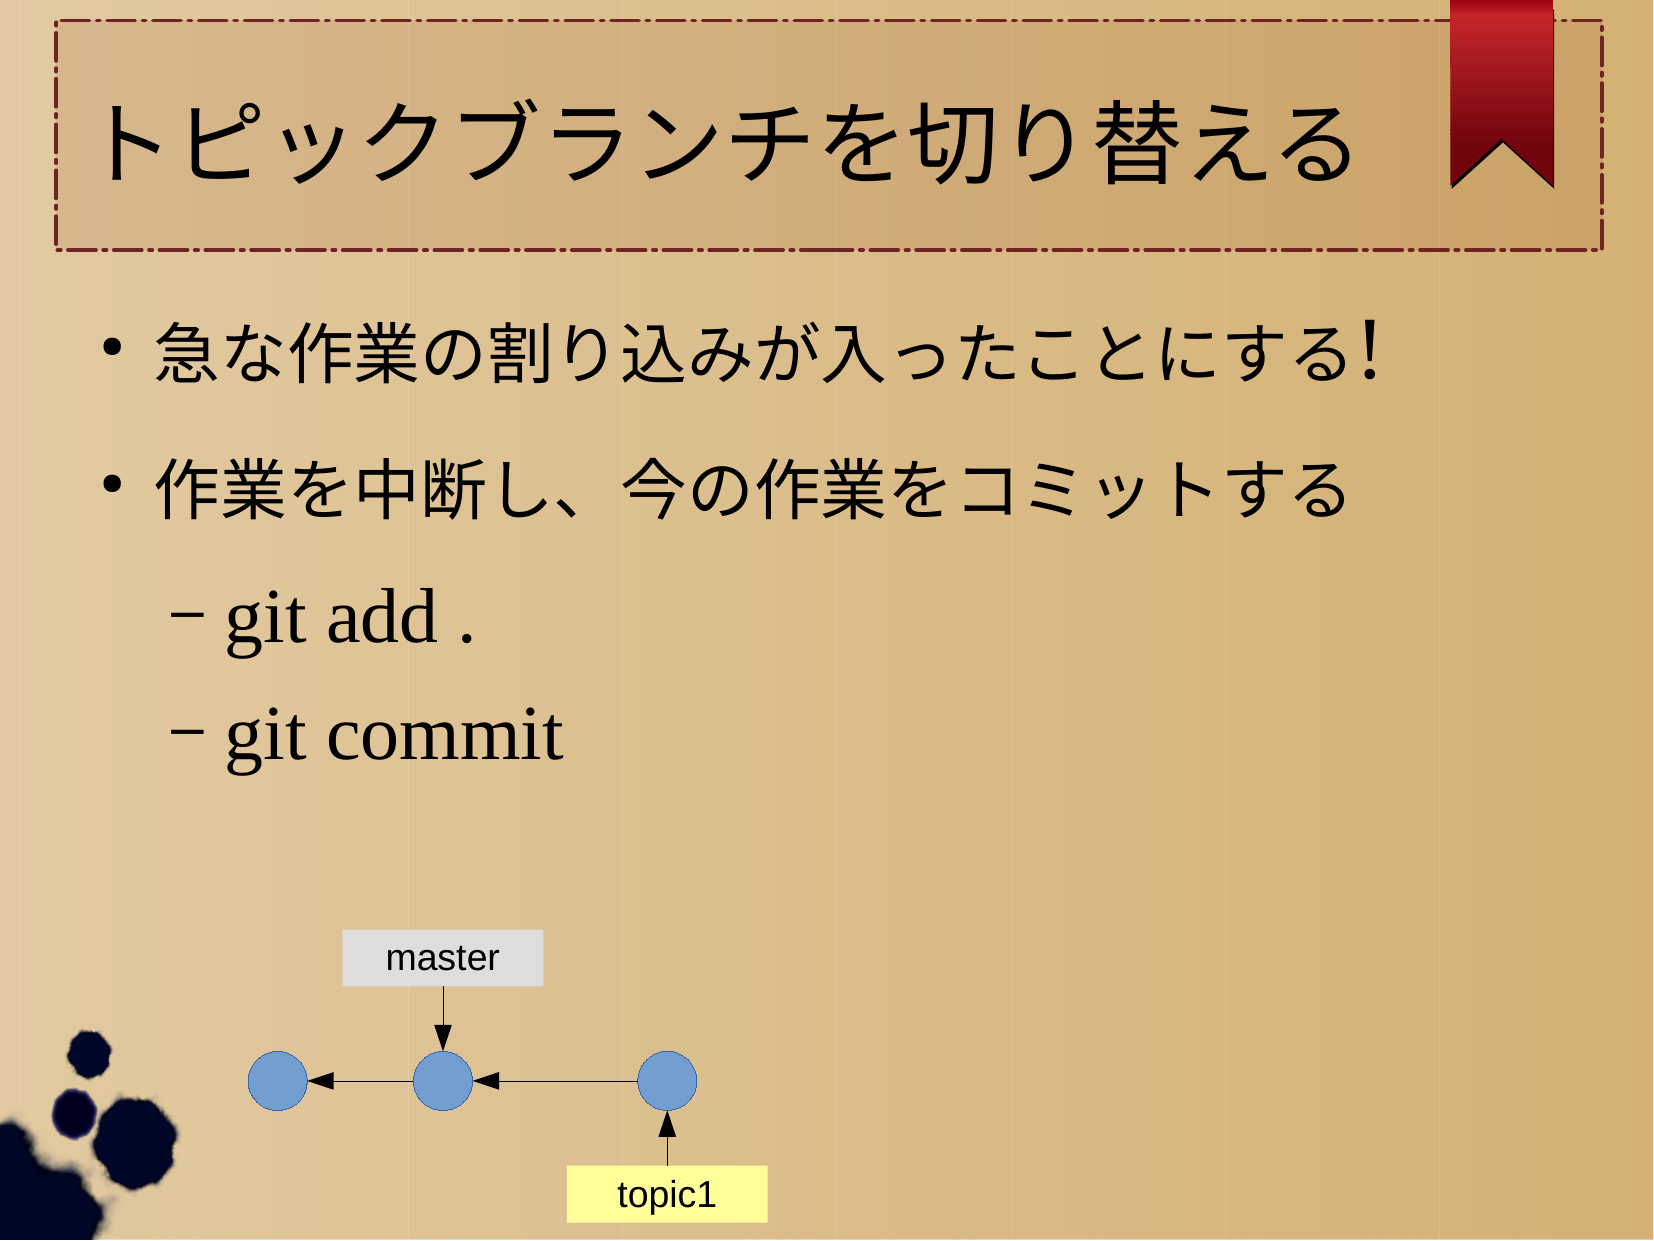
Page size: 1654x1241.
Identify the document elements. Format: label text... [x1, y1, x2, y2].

text_box master [342, 929, 544, 987]
text_box [248, 1051, 308, 1111]
text_box [637, 1051, 697, 1111]
text_box [413, 1051, 473, 1111]
text_box topic1 [566, 1165, 768, 1223]
list 急な作業の割り込みが入ったことにする! 作業を中断し、今の作業をコミットする git add . git commit [82, 299, 1571, 1019]
title トピックブランチを切り替える [82, 47, 1412, 229]
